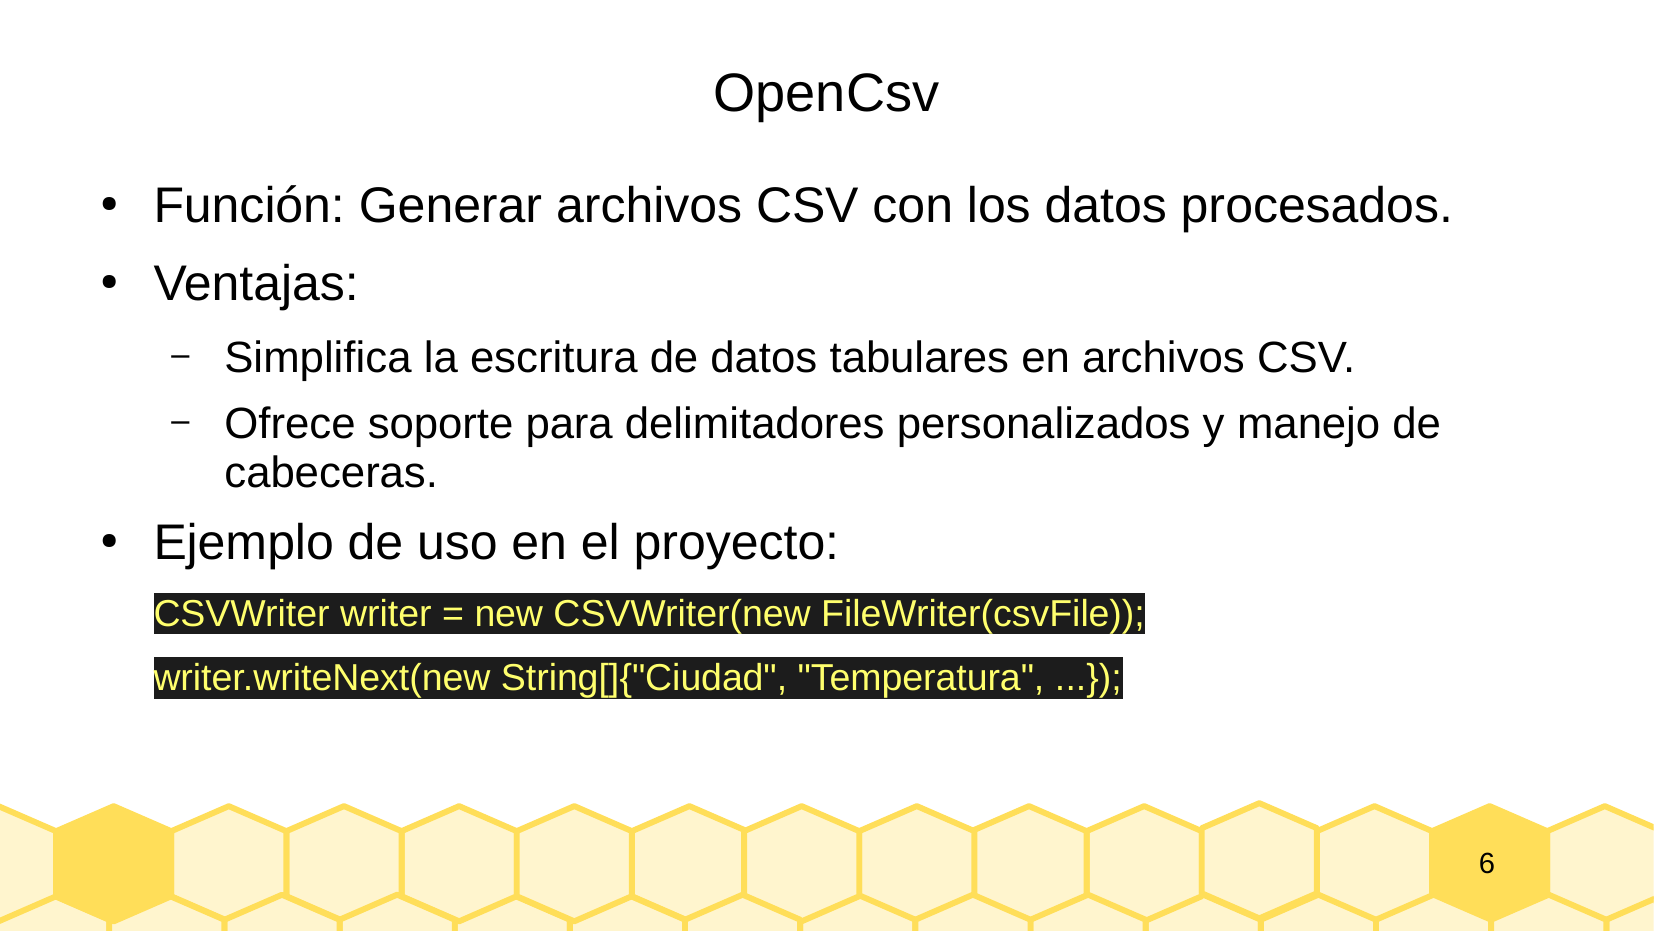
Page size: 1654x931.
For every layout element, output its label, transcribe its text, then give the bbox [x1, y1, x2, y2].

title OpenCsv [82, 37, 1571, 148]
list Función: Generar archivos CSV con los datos procesados. Ventajas: Simplifica la escritura de datos tabulares en archivos CSV. Ofrece soporte para delimitadores personalizados y manejo de cabeceras. Ejemplo de uso en el proyecto: CSVWriter writer = new CSVWriter(new FileWriter(csvFile)); writer.writeNext(new String[]{"Ciudad", "Temperatura", ...}); [82, 177, 1565, 758]
